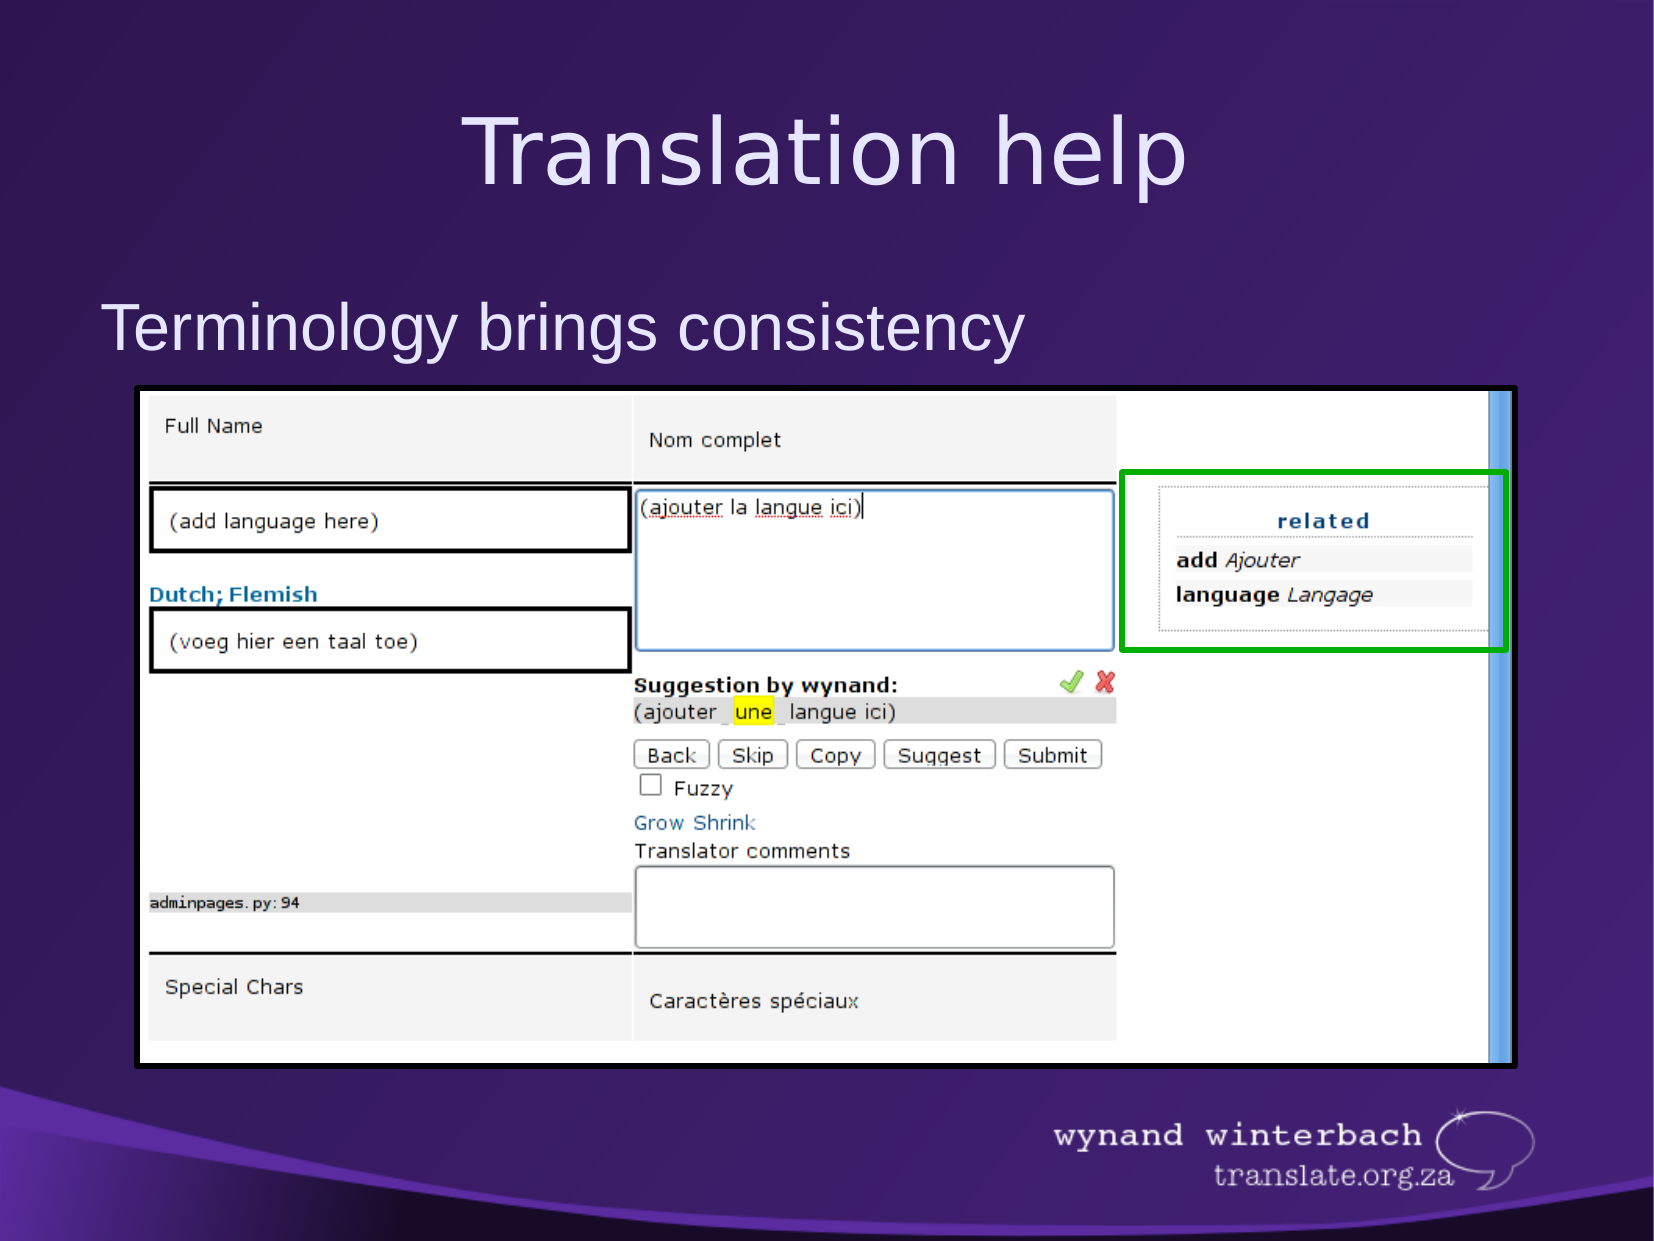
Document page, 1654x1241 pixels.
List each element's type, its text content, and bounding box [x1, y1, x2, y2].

picture [0, 0, 1654, 1241]
list Terminology brings consistency [82, 290, 1565, 502]
title Translation help [82, 49, 1571, 257]
